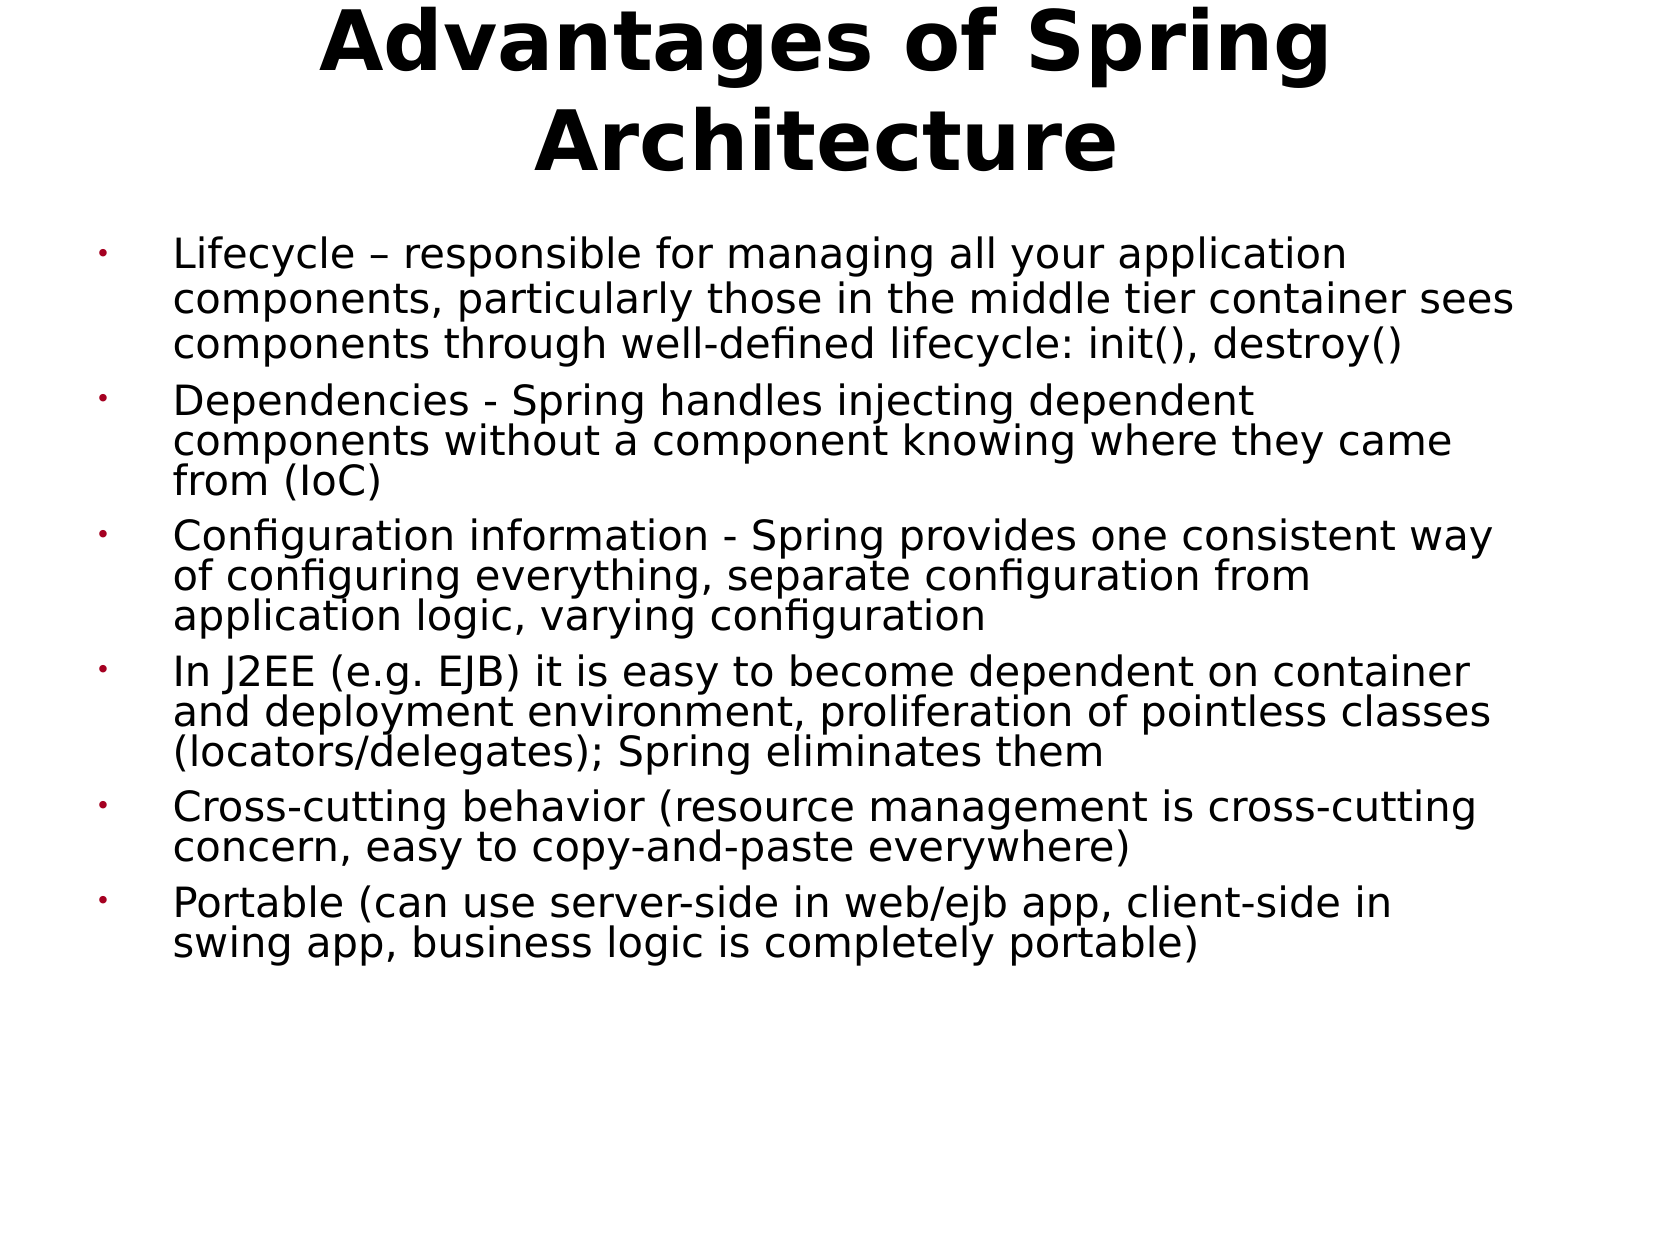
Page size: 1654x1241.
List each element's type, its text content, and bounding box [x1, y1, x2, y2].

title Advantages of Spring Architecture [82, 49, 1571, 196]
list Lifecycle – responsible for managing all your application components, particularly those in the middle tier container sees components through well-defined lifecycle: init(), destroy() Dependencies - Spring handles injecting dependent components without a component knowing where they came from (IoC) Configuration information - Spring provides one consistent way of configuring everything, separate configuration from application logic, varying configuration In J2EE (e.g. EJB) it is easy to become dependent on container and deployment environment, proliferation of pointless classes (locators/delegates); Spring eliminates them Cross-cutting behavior (resource management is cross-cutting concern, easy to copy-and-paste everywhere) Portable (can use server-side in web/ejb app, client-side in swing app, business logic is completely portable) [82, 225, 1538, 1186]
